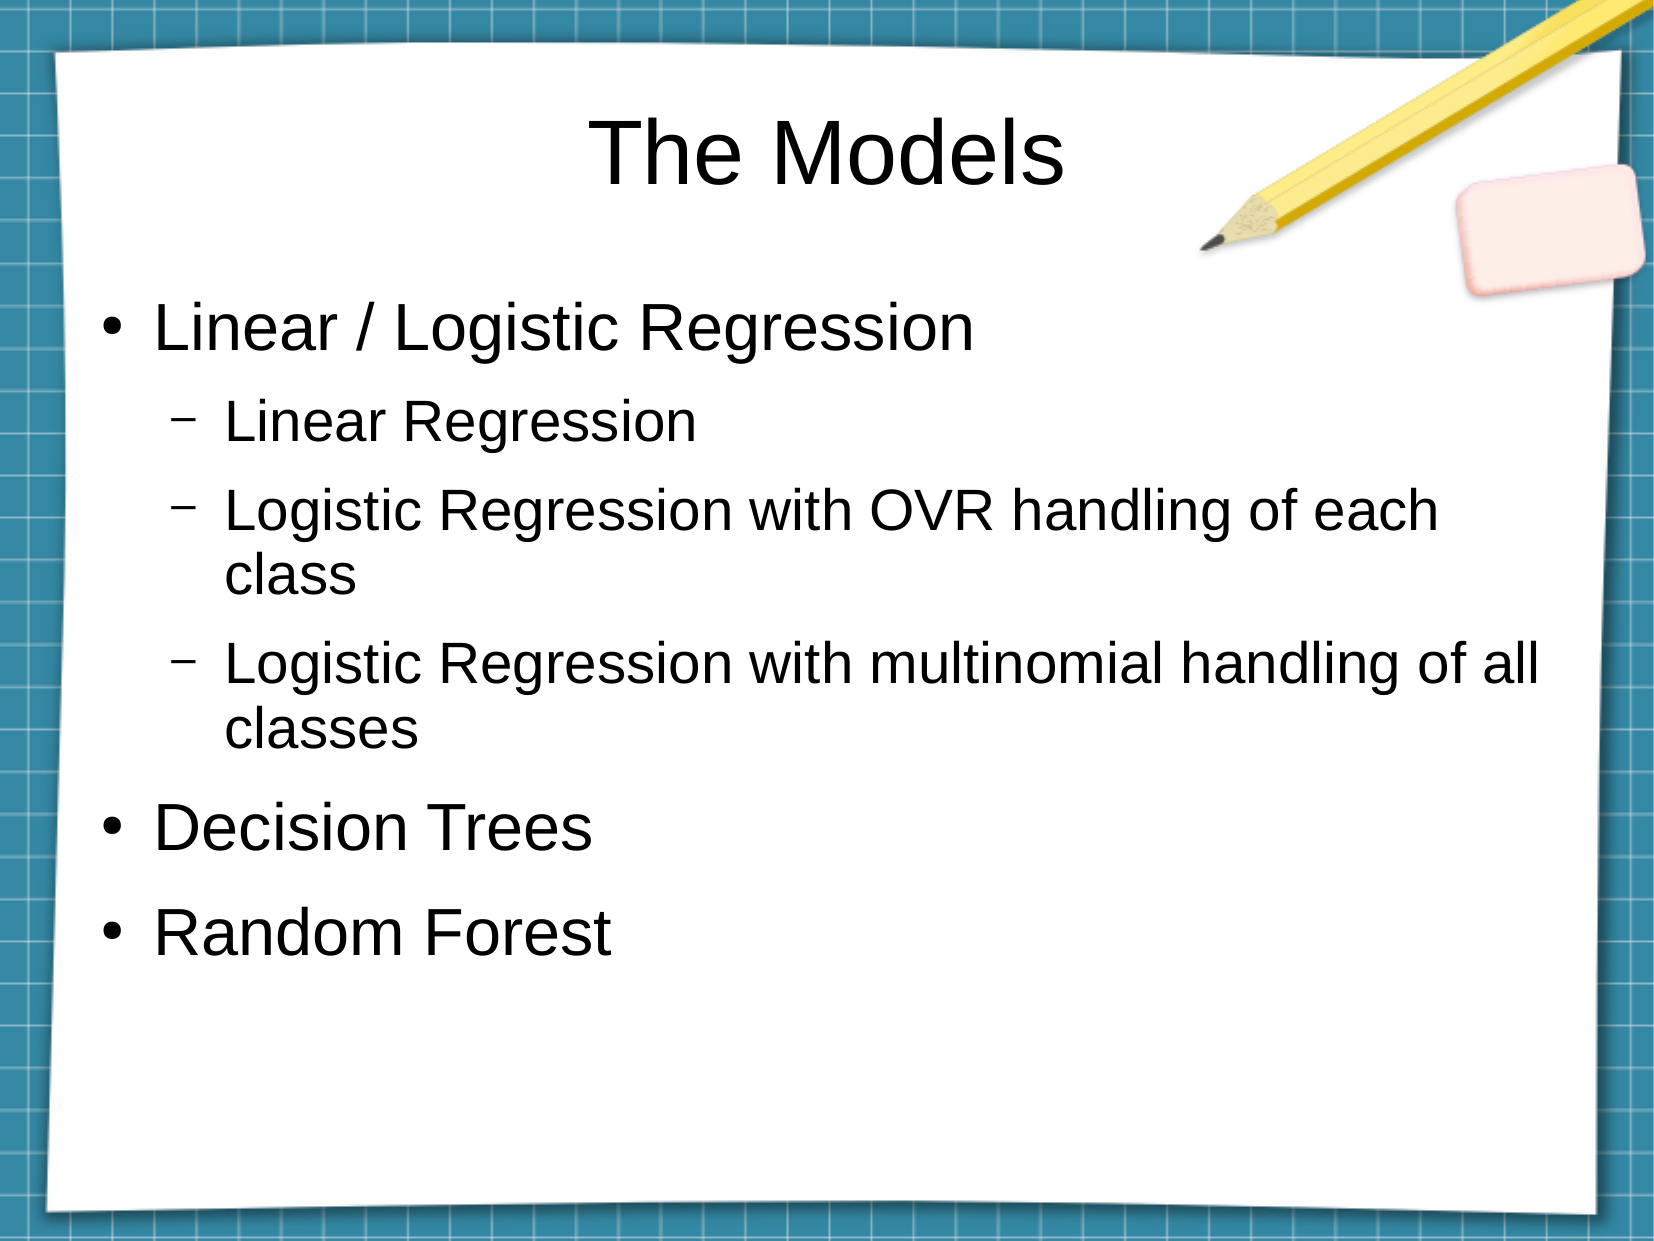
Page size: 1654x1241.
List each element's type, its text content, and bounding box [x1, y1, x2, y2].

list Linear / Logistic Regression Linear Regression Logistic Regression with OVR handling of each class Logistic Regression with multinomial handling of all classes Decision Trees Random Forest [82, 290, 1571, 1010]
title The Models [82, 49, 1571, 257]
picture [0, 0, 1654, 1241]
